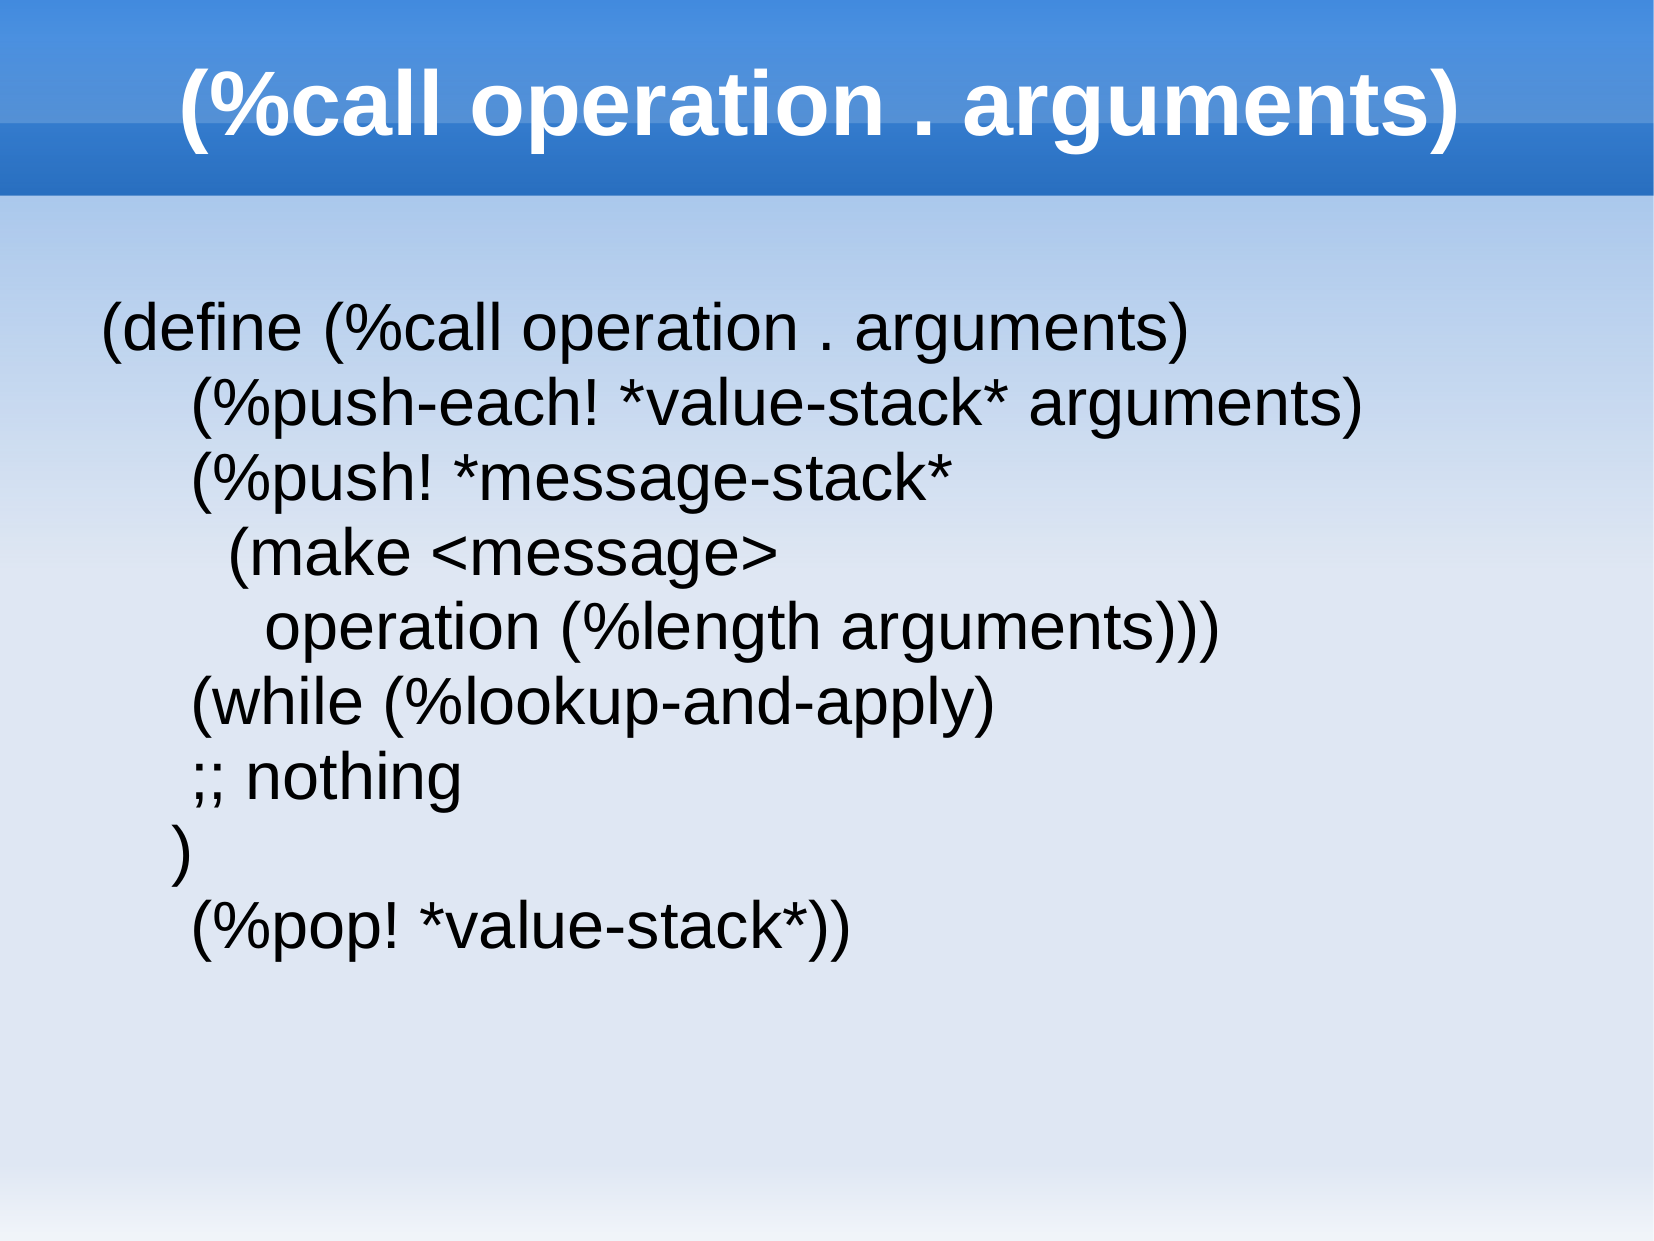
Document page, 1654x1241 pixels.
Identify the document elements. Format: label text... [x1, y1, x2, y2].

list (define (%call operation . arguments) (%push-each! *value-stack* arguments) (%push! *message-stack* (make <message> operation (%length arguments))) (while (%lookup-and-apply) ;; nothing ) (%pop! *value-stack*)) [82, 290, 1571, 1094]
picture [0, 0, 1654, 1241]
title (%call operation . arguments) [76, 7, 1565, 200]
